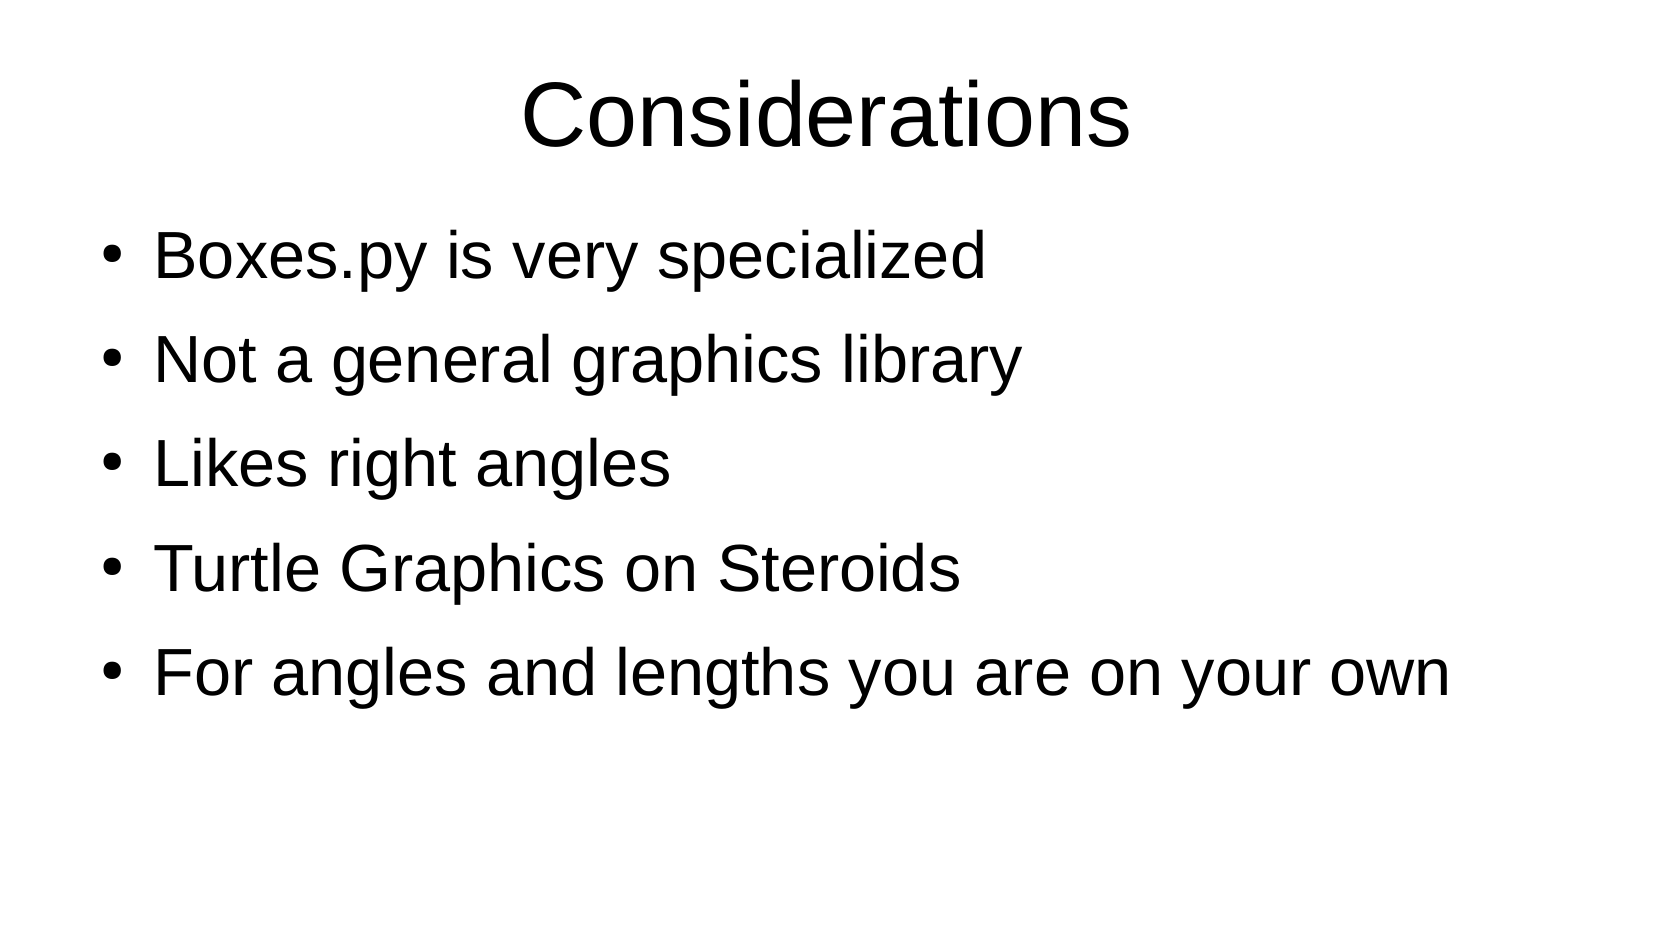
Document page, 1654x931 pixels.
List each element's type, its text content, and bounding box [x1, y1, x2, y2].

list Boxes.py is very specialized Not a general graphics library Likes right angles Turtle Graphics on Steroids For angles and lengths you are on your own [82, 217, 1571, 758]
title Considerations [82, 37, 1571, 193]
